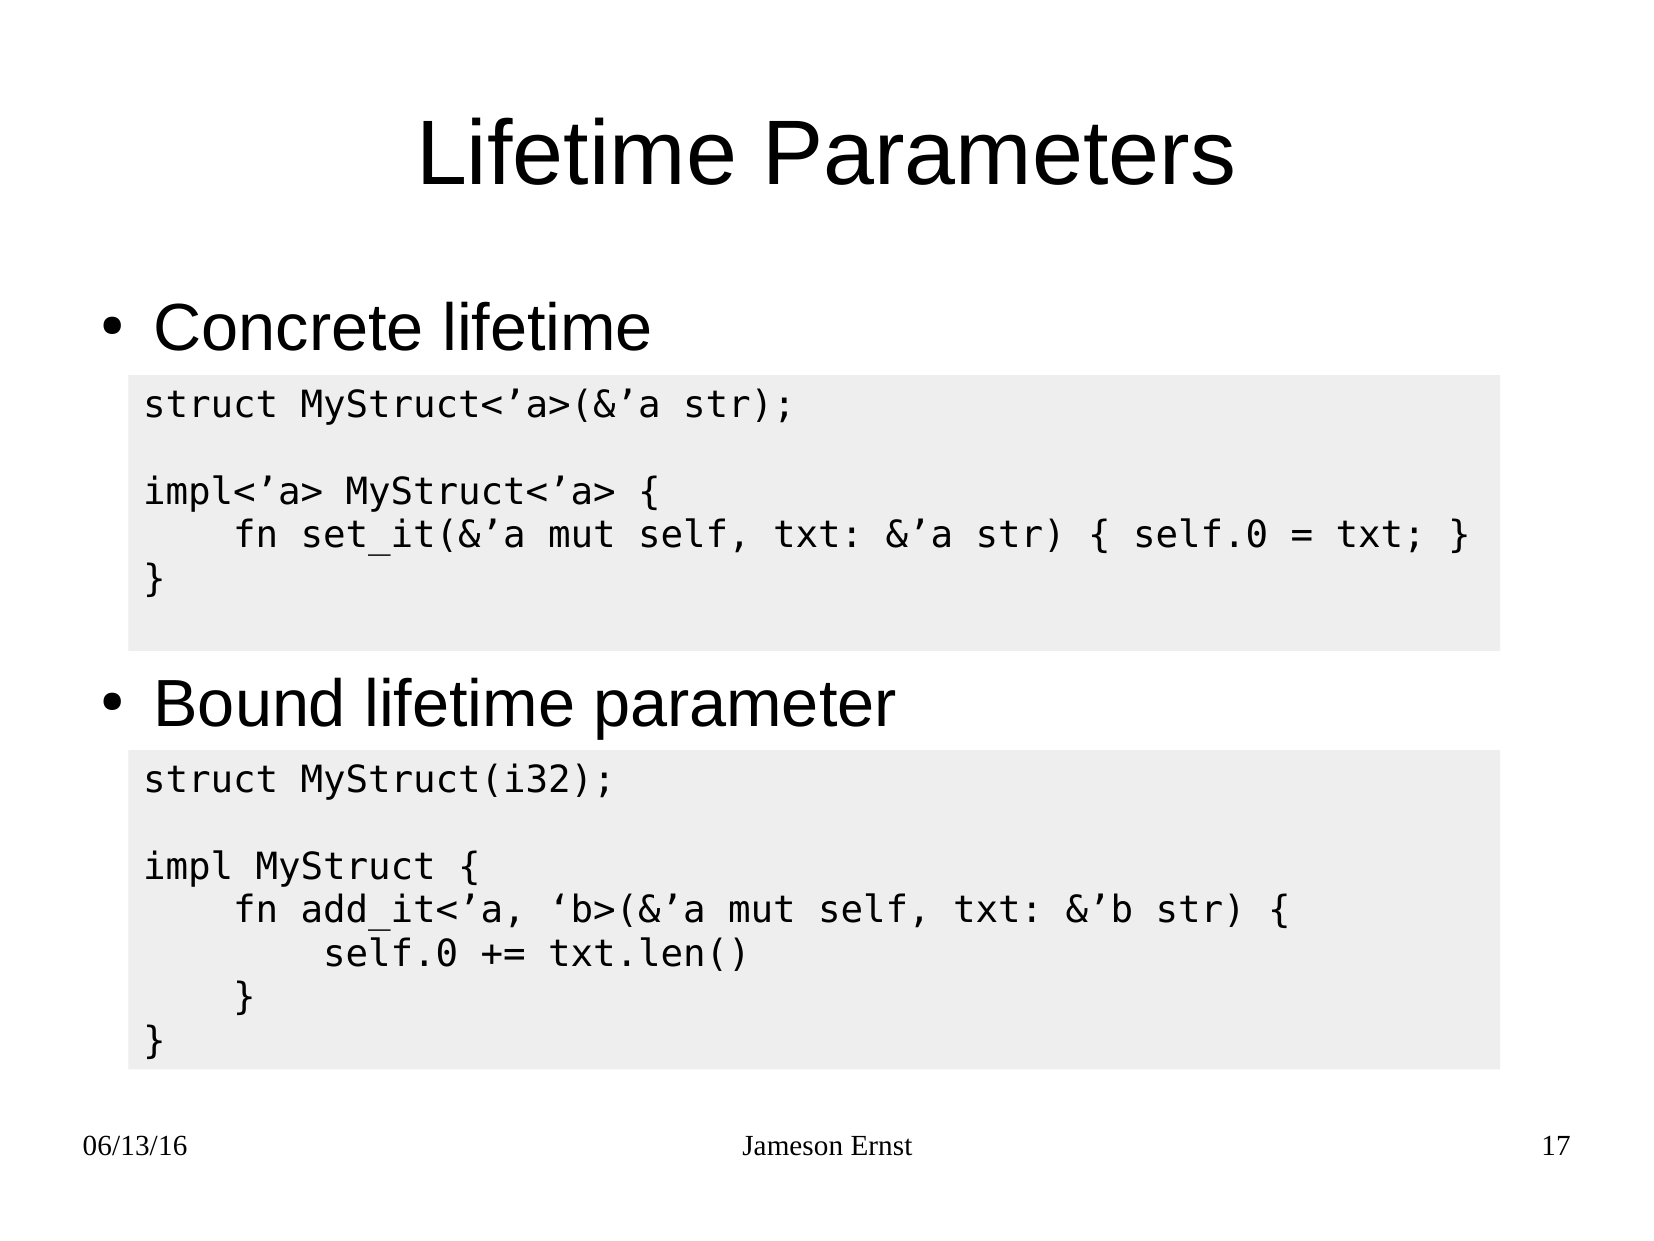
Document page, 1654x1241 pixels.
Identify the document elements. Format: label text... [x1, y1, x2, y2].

text_box struct MyStruct(i32); impl MyStruct { fn add_it<’a, ‘b>(&’a mut self, txt: &’b str) { self.0 += txt.len() } } [128, 1009, 1501, 1070]
list Concrete lifetime [82, 290, 1571, 634]
title Lifetime Parameters [82, 49, 1571, 257]
text_box struct MyStruct<’a>(&’a str); impl<’a> MyStruct<’a> { fn set_it(&’a mut self, txt: &’a str) { self.0 = txt; } } [128, 375, 1501, 651]
list Bound lifetime parameter [82, 665, 1571, 1009]
